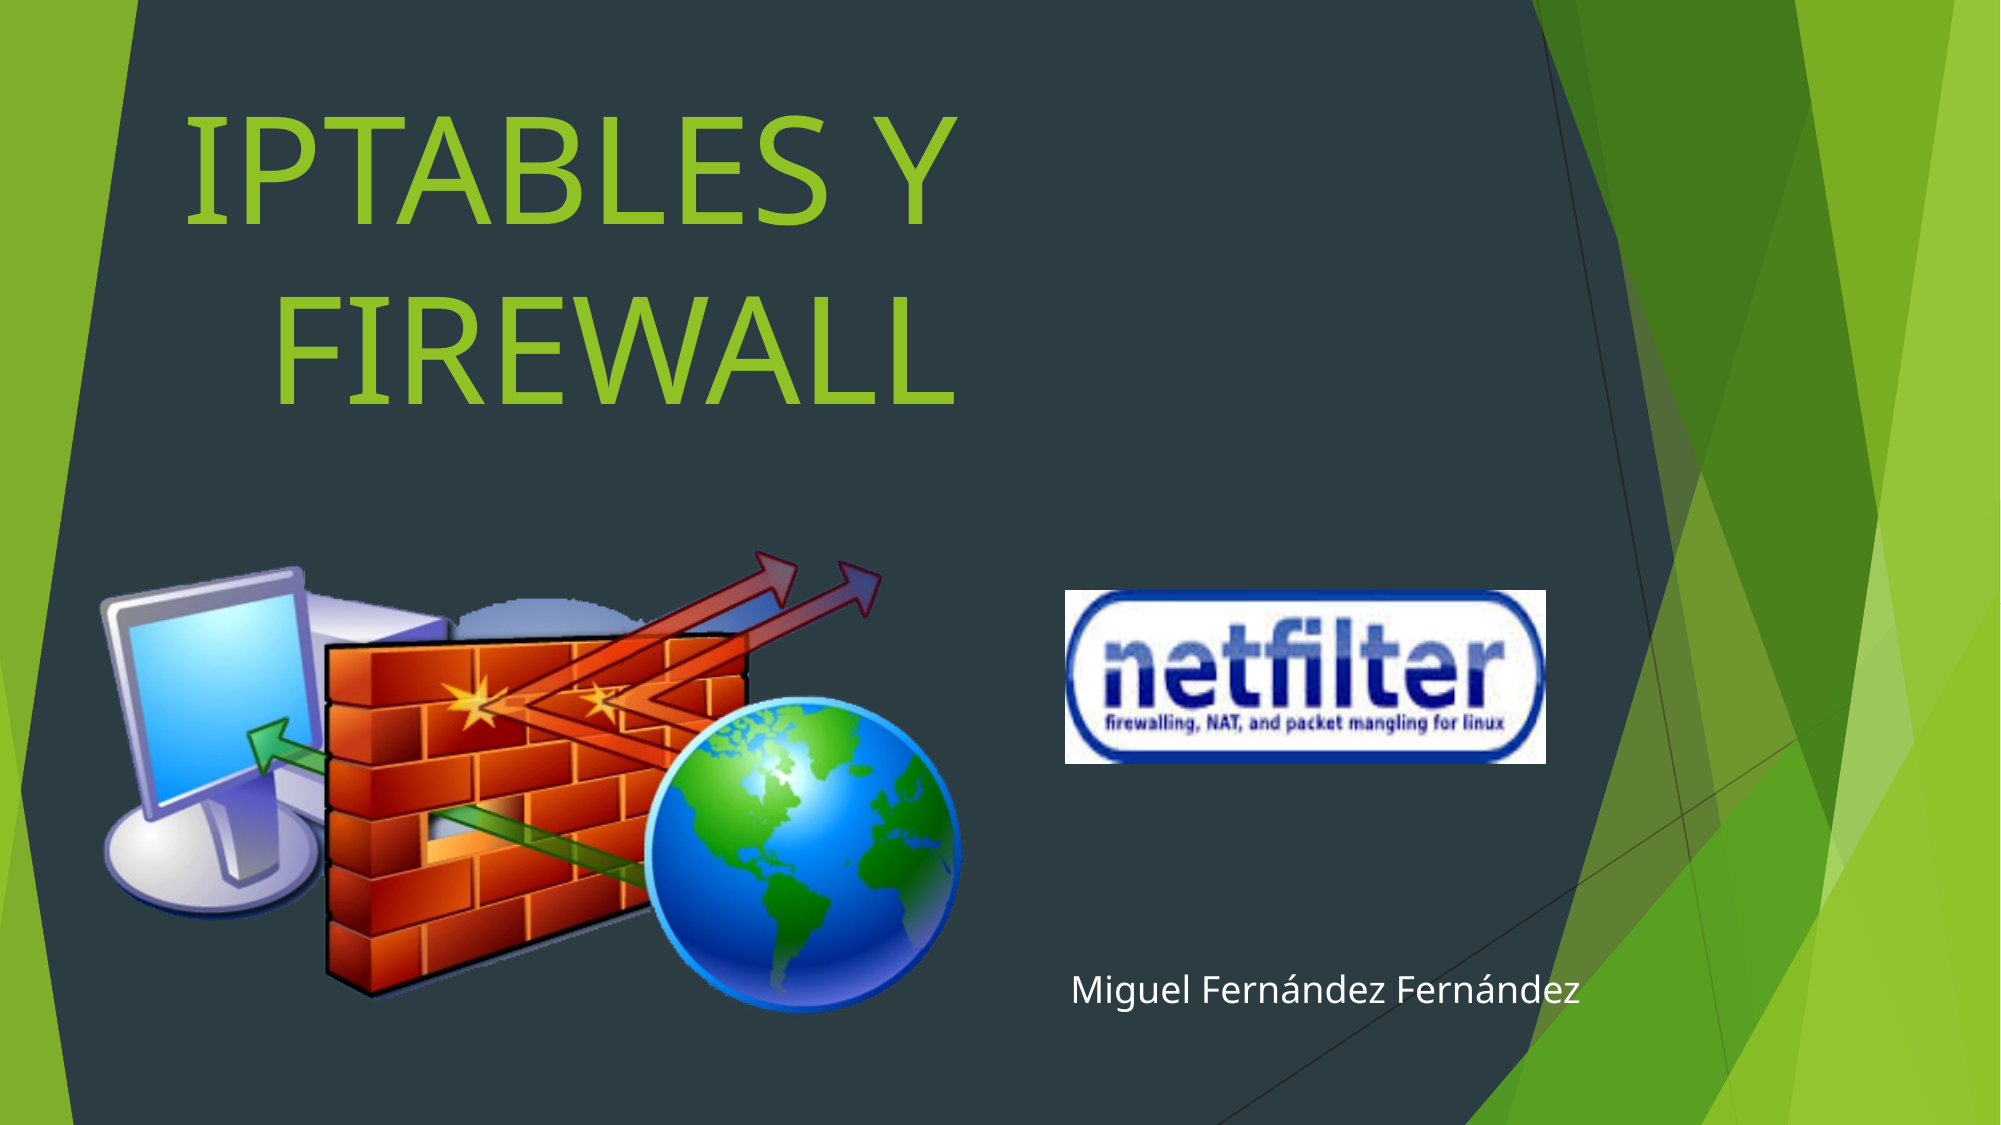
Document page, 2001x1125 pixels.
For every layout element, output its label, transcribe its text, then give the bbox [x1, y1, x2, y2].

picture [88, 519, 975, 1071]
subtitle Miguel Fernández Fernández [975, 826, 1808, 1007]
picture [1065, 590, 1546, 764]
title IPTABLES Y FIREWALL [167, 67, 1668, 287]
